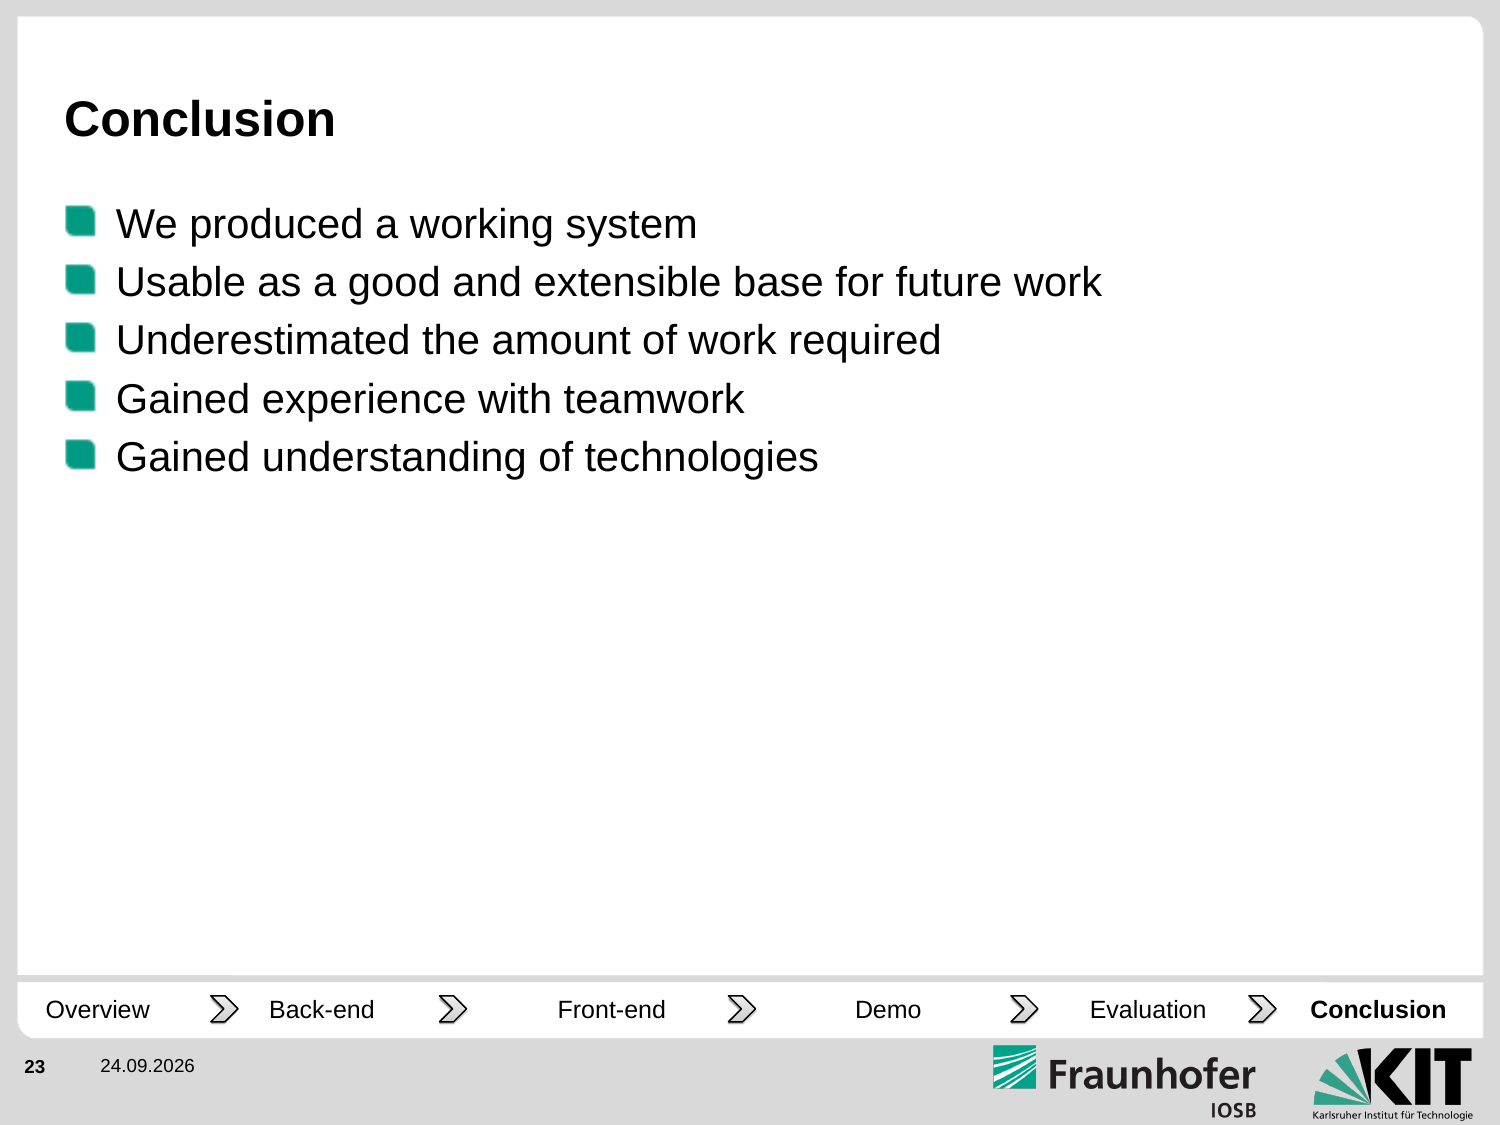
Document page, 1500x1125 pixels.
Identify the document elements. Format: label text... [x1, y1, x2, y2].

text_box [728, 995, 756, 1022]
text_box [439, 995, 467, 1022]
text_box 17.04.2019 [100, 1053, 272, 1113]
text_box Back-end [254, 986, 418, 1031]
text_box [1248, 995, 1277, 1022]
picture [0, 0, 1500, 1125]
text_box Demo [840, 986, 937, 1031]
text_box [1010, 995, 1038, 1022]
text_box Front-end [542, 986, 682, 1031]
title Conclusion [64, 54, 1198, 147]
list We produced a working system Usable as a good and extensible base for future work Underestimated the amount of work required Gained experience with teamwork Gained understanding of technologies [64, 196, 1436, 966]
text_box Conclusion [1295, 986, 1500, 1031]
text_box Evaluation [1075, 986, 1222, 1031]
text_box [210, 995, 238, 1022]
text_box Overview [30, 986, 194, 1031]
